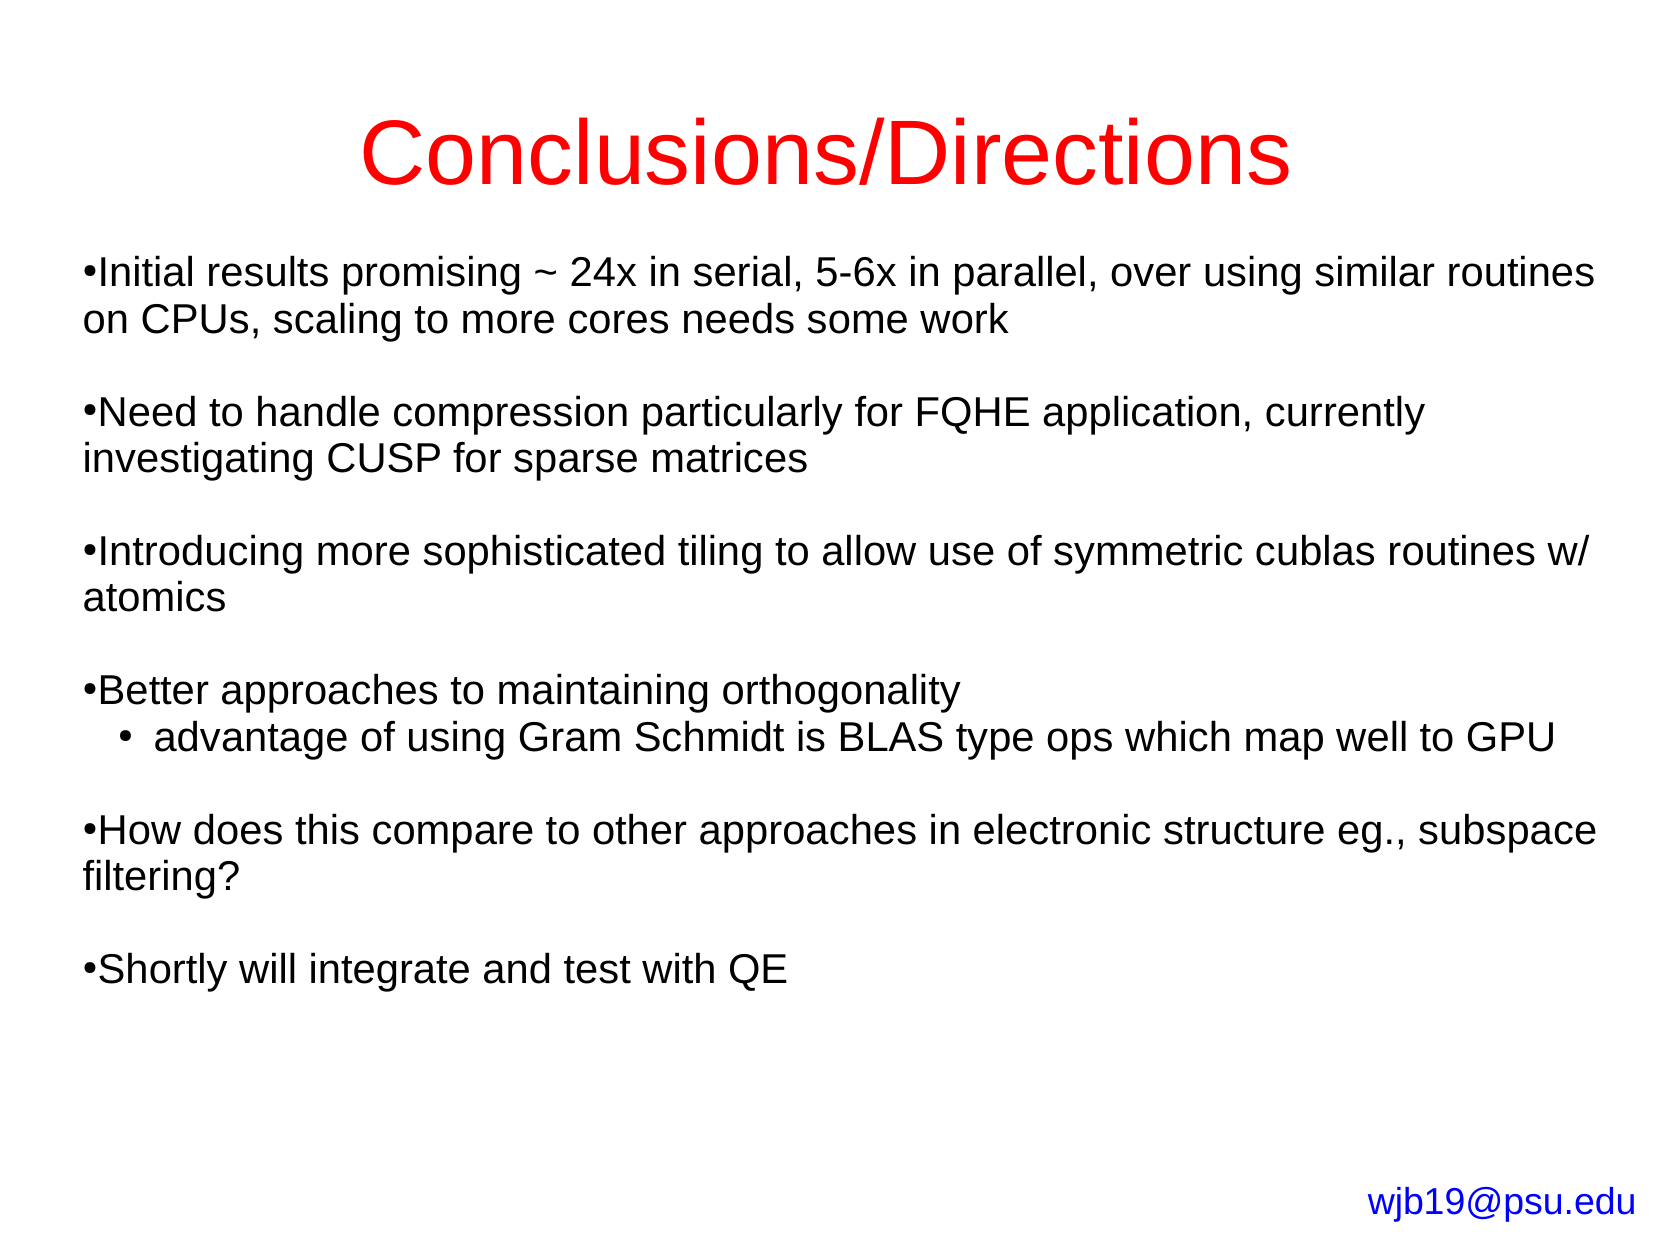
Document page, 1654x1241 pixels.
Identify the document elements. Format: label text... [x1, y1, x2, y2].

subtitle Initial results promising ~ 24x in serial, 5-6x in parallel, over using similar routines on CPUs, scaling to more cores needs some work Need to handle compression particularly for FQHE application, currently investigating CUSP for sparse matrices Introducing more sophisticated tiling to allow use of symmetric cublas routines w/ atomics Better approaches to maintaining orthogonality advantage of using Gram Schmidt is BLAS type ops which map well to GPU How does this compare to other approaches in electronic structure eg., subspace filtering? Shortly will integrate and test with QE [82, 248, 1606, 1167]
text_box wjb19@psu.edu [1353, 1173, 1652, 1231]
title Conclusions/Directions [82, 49, 1571, 248]
